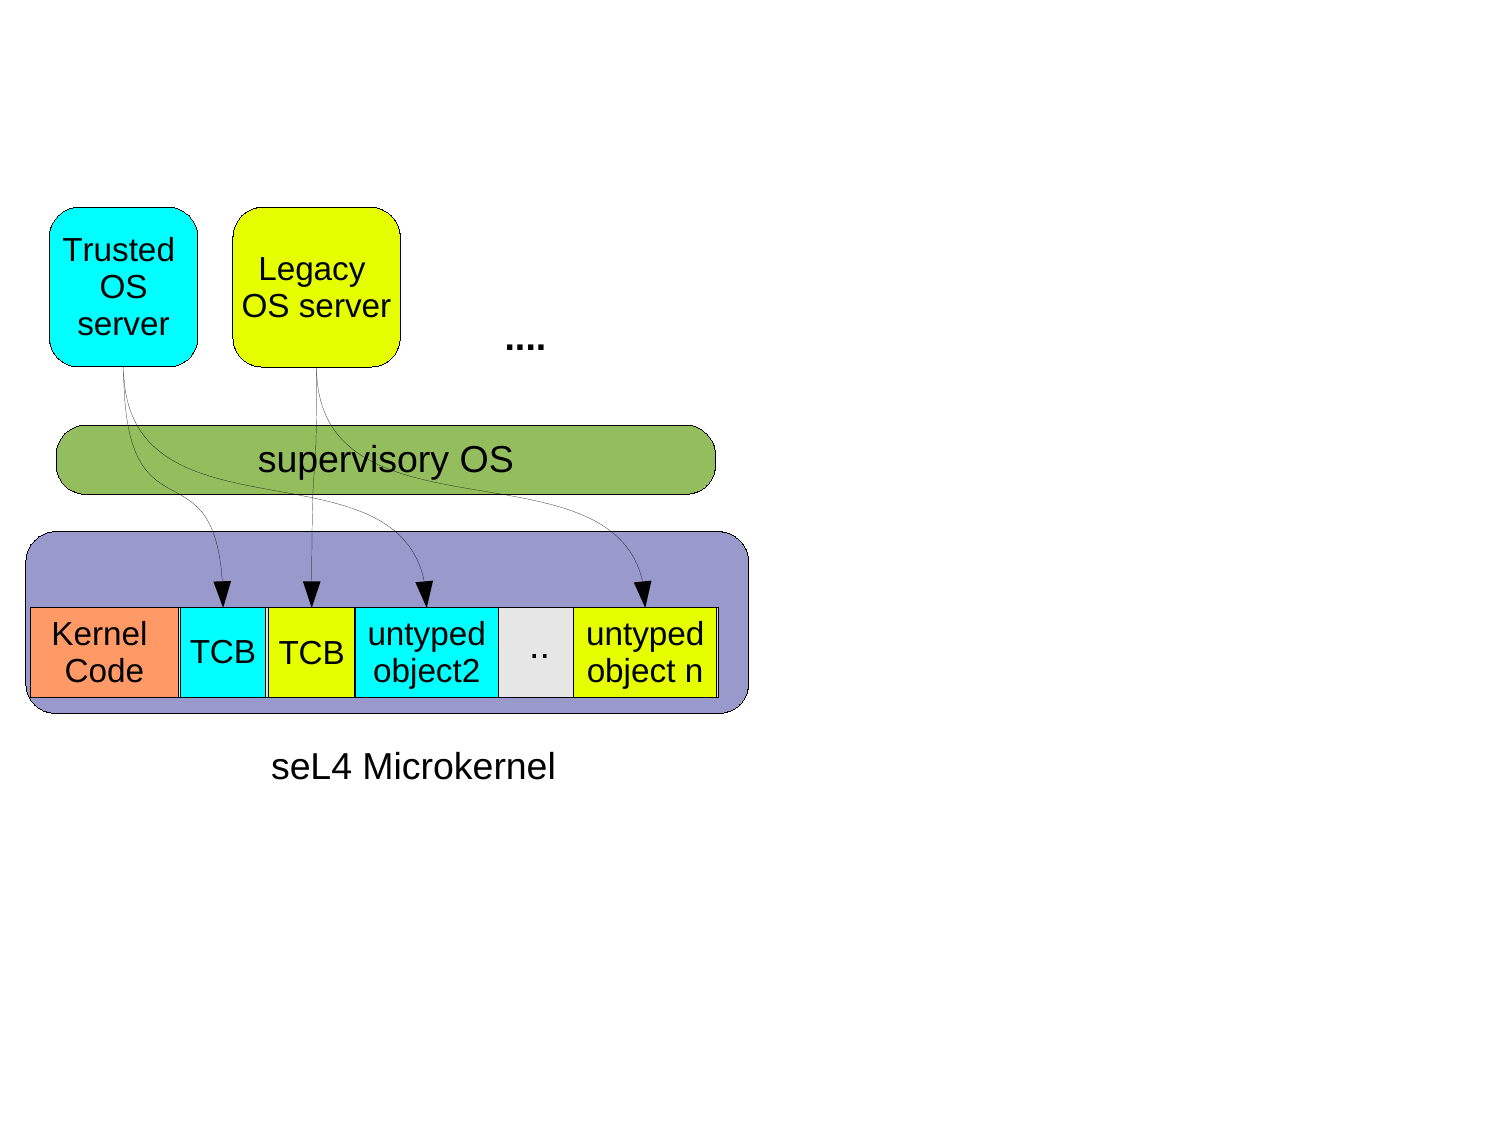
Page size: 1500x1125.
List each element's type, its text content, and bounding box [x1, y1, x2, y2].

text_box TCB [180, 607, 266, 698]
text_box supervisory OS [313, 425, 499, 495]
text_box supervisory OS [56, 425, 178, 495]
text_box [312, 531, 425, 607]
text_box .... [489, 309, 617, 383]
text_box [25, 531, 749, 714]
text_box supervisory OS [138, 425, 316, 495]
text_box seL4 Microkernel [236, 738, 591, 796]
text_box supervisory OS [332, 425, 716, 495]
text_box Trusted OS server [49, 207, 198, 367]
text_box Kernel Code [30, 607, 179, 698]
text_box .. [514, 616, 570, 674]
text_box untyped object n [573, 607, 717, 698]
text_box supervisory OS [129, 425, 292, 495]
text_box TCB [268, 607, 355, 698]
text_box untyped object2 [355, 607, 499, 698]
text_box Legacy OS server [232, 207, 401, 368]
